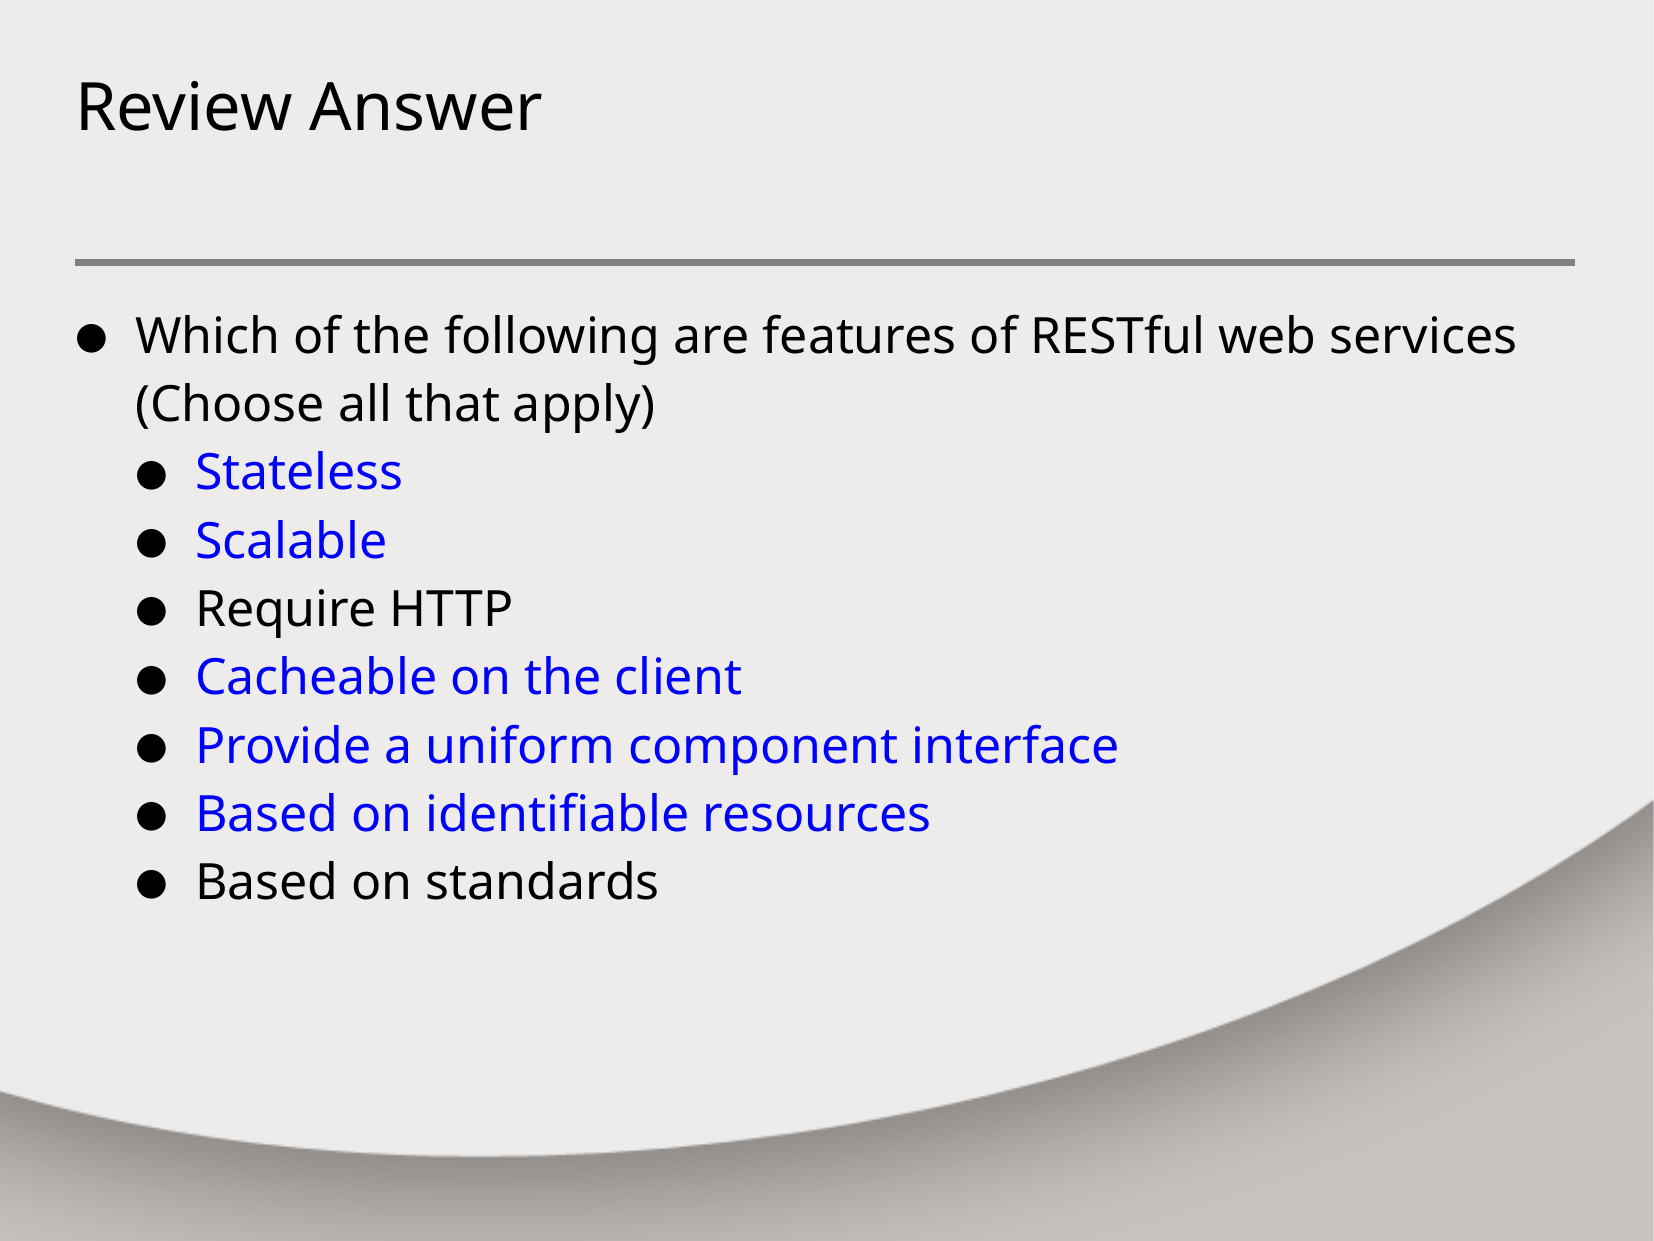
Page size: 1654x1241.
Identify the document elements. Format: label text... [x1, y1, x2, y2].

list Which of the following are features of RESTful web services (Choose all that apply) Stateless Scalable Require HTTP Cacheable on the client Provide a uniform component interface Based on identifiable resources Based on standards [75, 300, 1576, 1163]
title Review Answer [75, 75, 1576, 226]
picture [0, 0, 1654, 1241]
